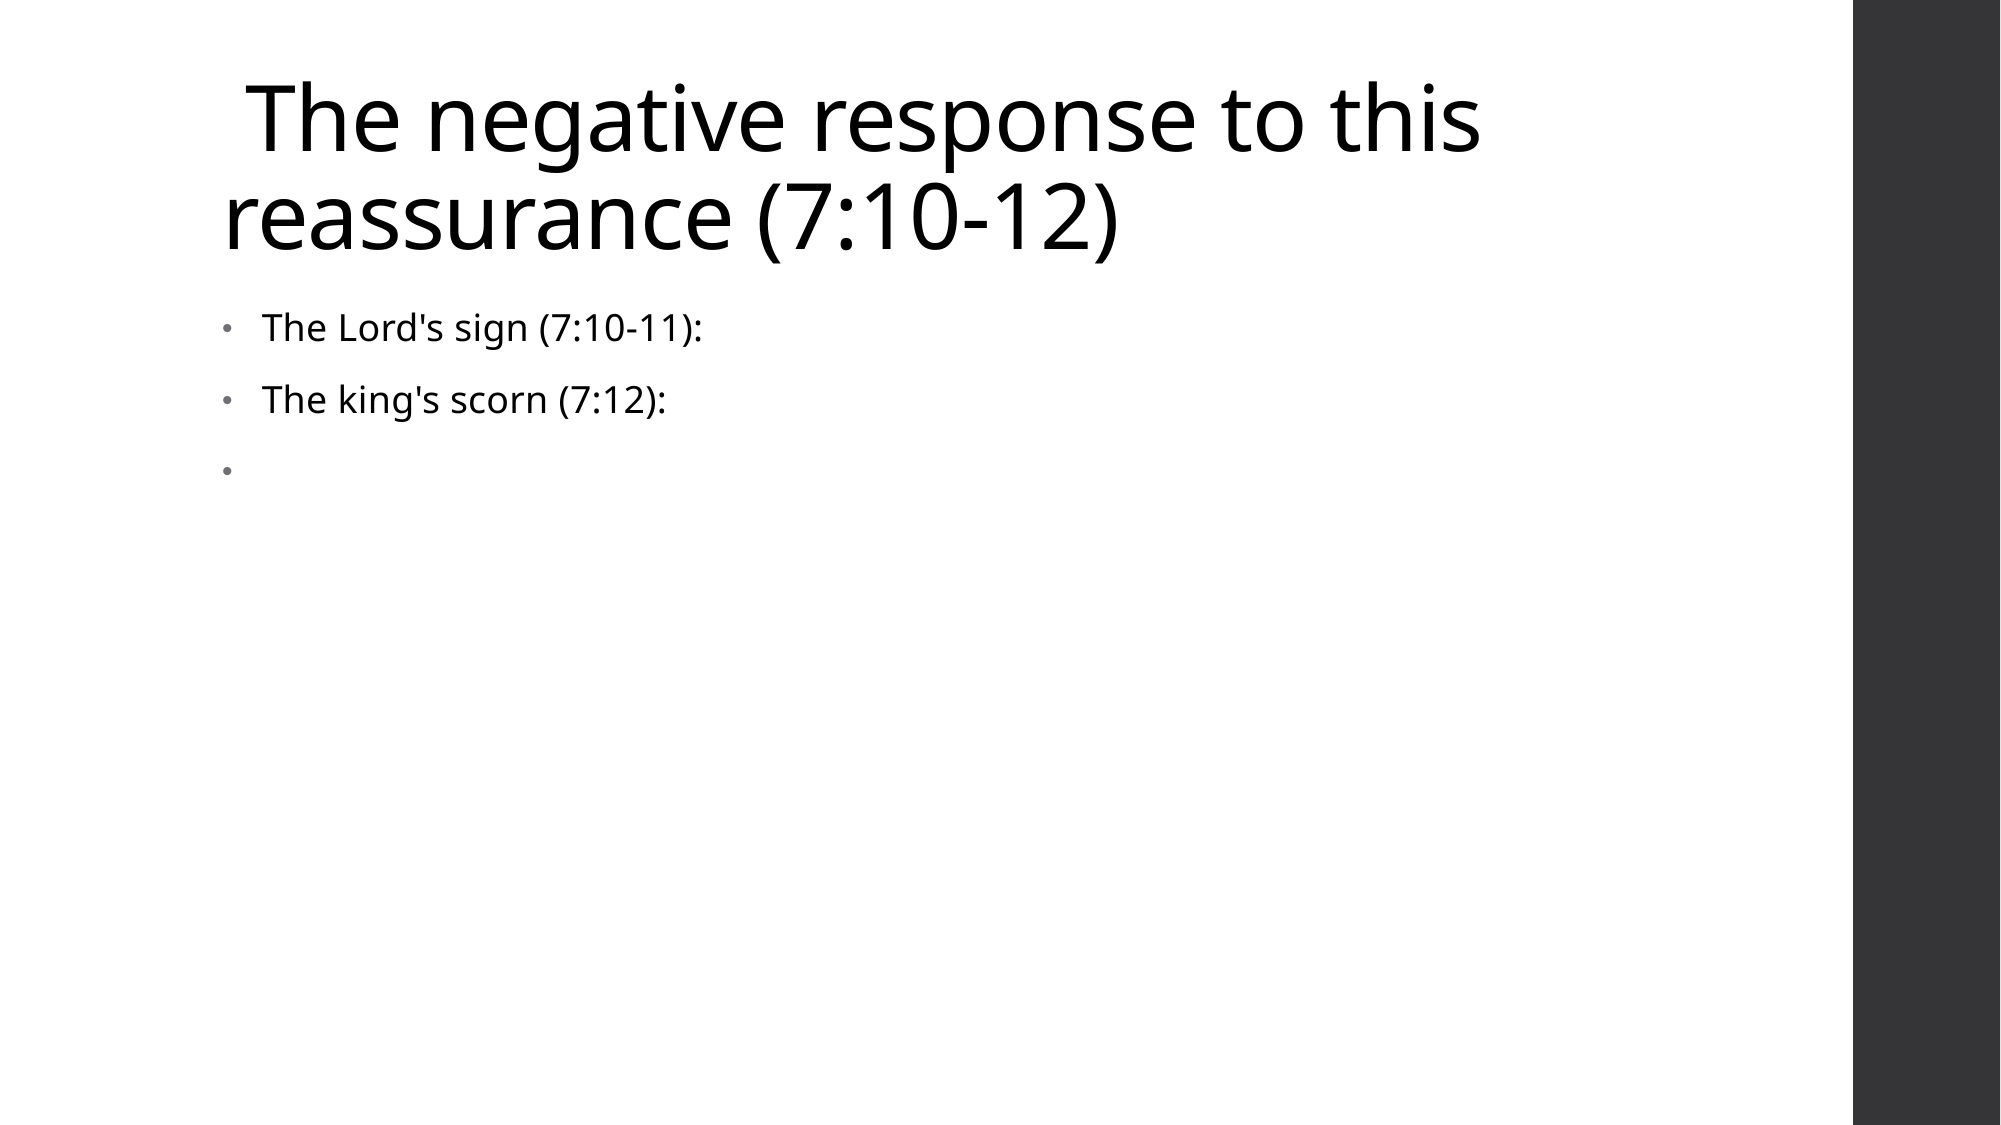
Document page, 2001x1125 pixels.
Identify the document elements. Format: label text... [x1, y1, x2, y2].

title The negative response to this reassurance (7:10-12) [206, 60, 1797, 278]
list The Lord's sign (7:10-11): The king's scorn (7:12): [206, 299, 1617, 1014]
